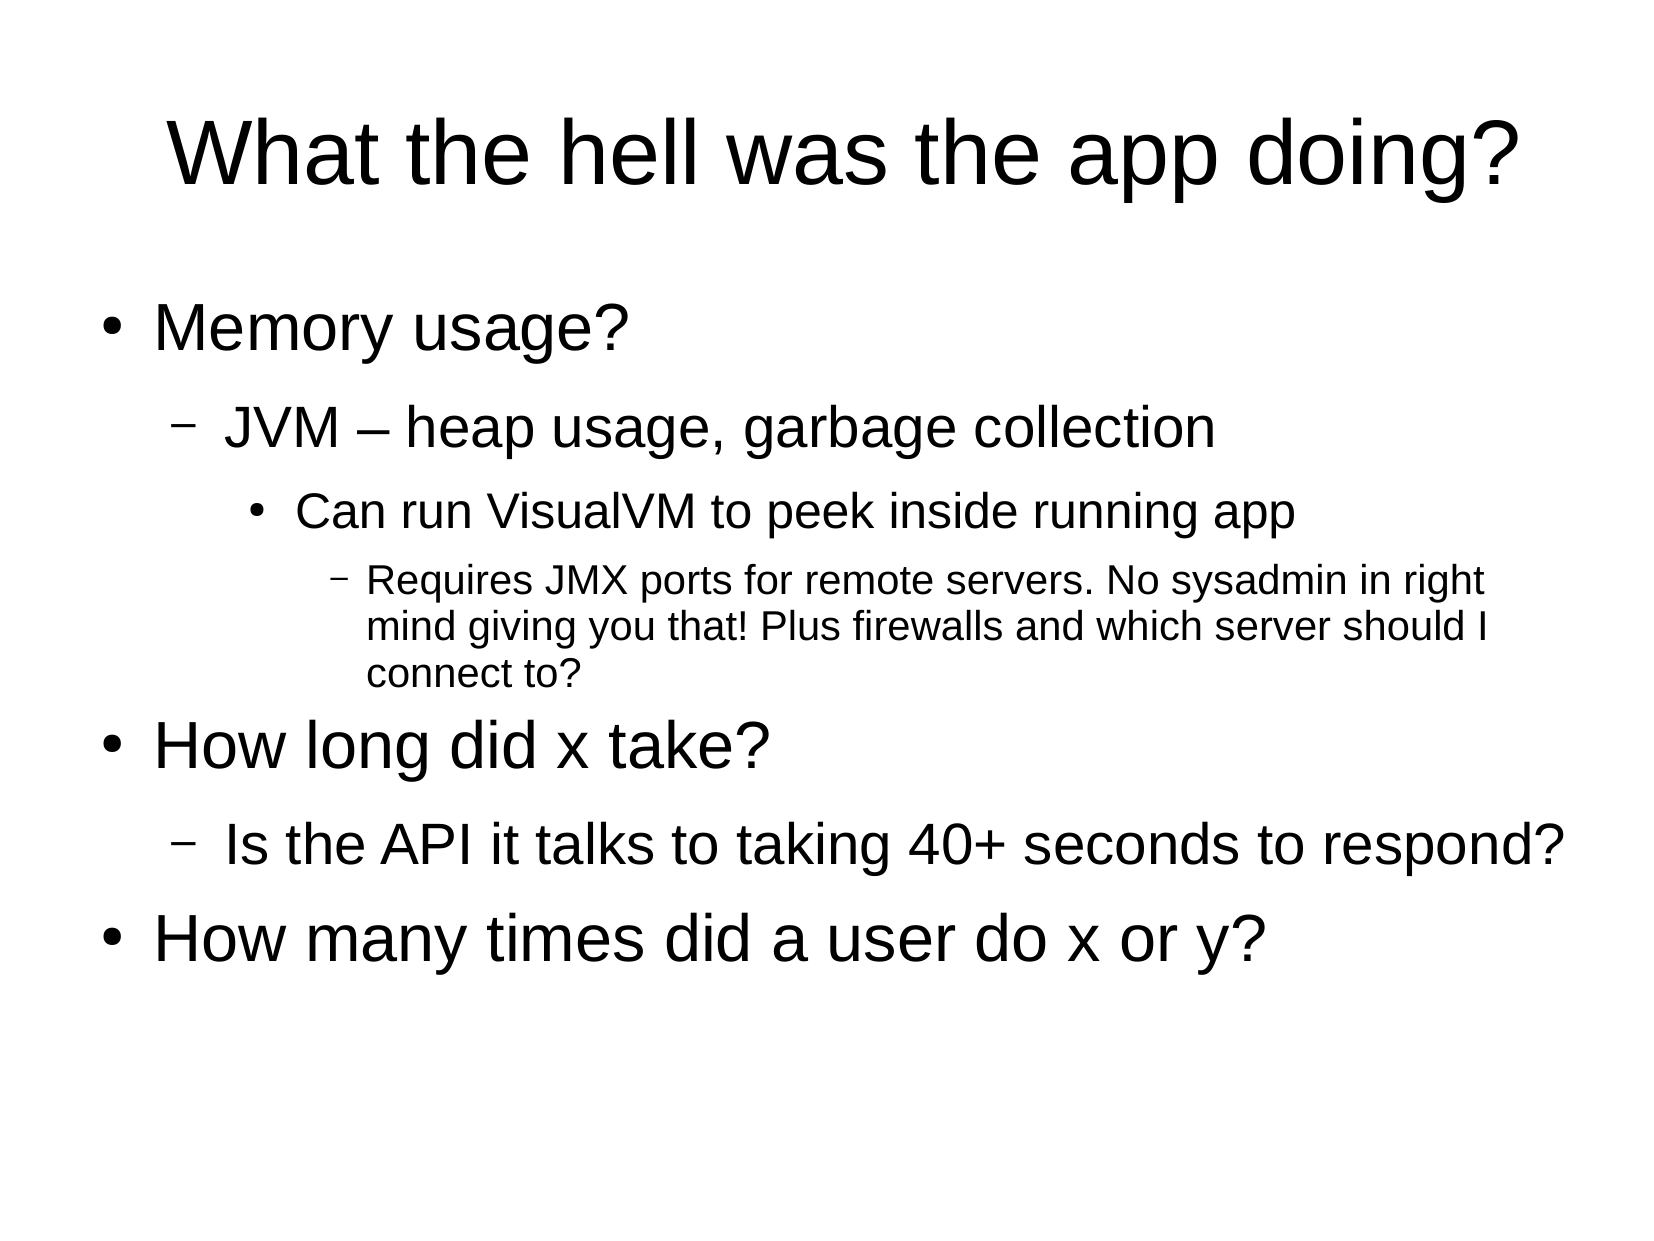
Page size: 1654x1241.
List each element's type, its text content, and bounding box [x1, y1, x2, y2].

list Memory usage? JVM – heap usage, garbage collection Can run VisualVM to peek inside running app Requires JMX ports for remote servers. No sysadmin in right mind giving you that! Plus firewalls and which server should I connect to? How long did x take? Is the API it talks to taking 40+ seconds to respond? How many times did a user do x or y? [82, 290, 1571, 1010]
title What the hell was the app doing? [82, 49, 1571, 257]
